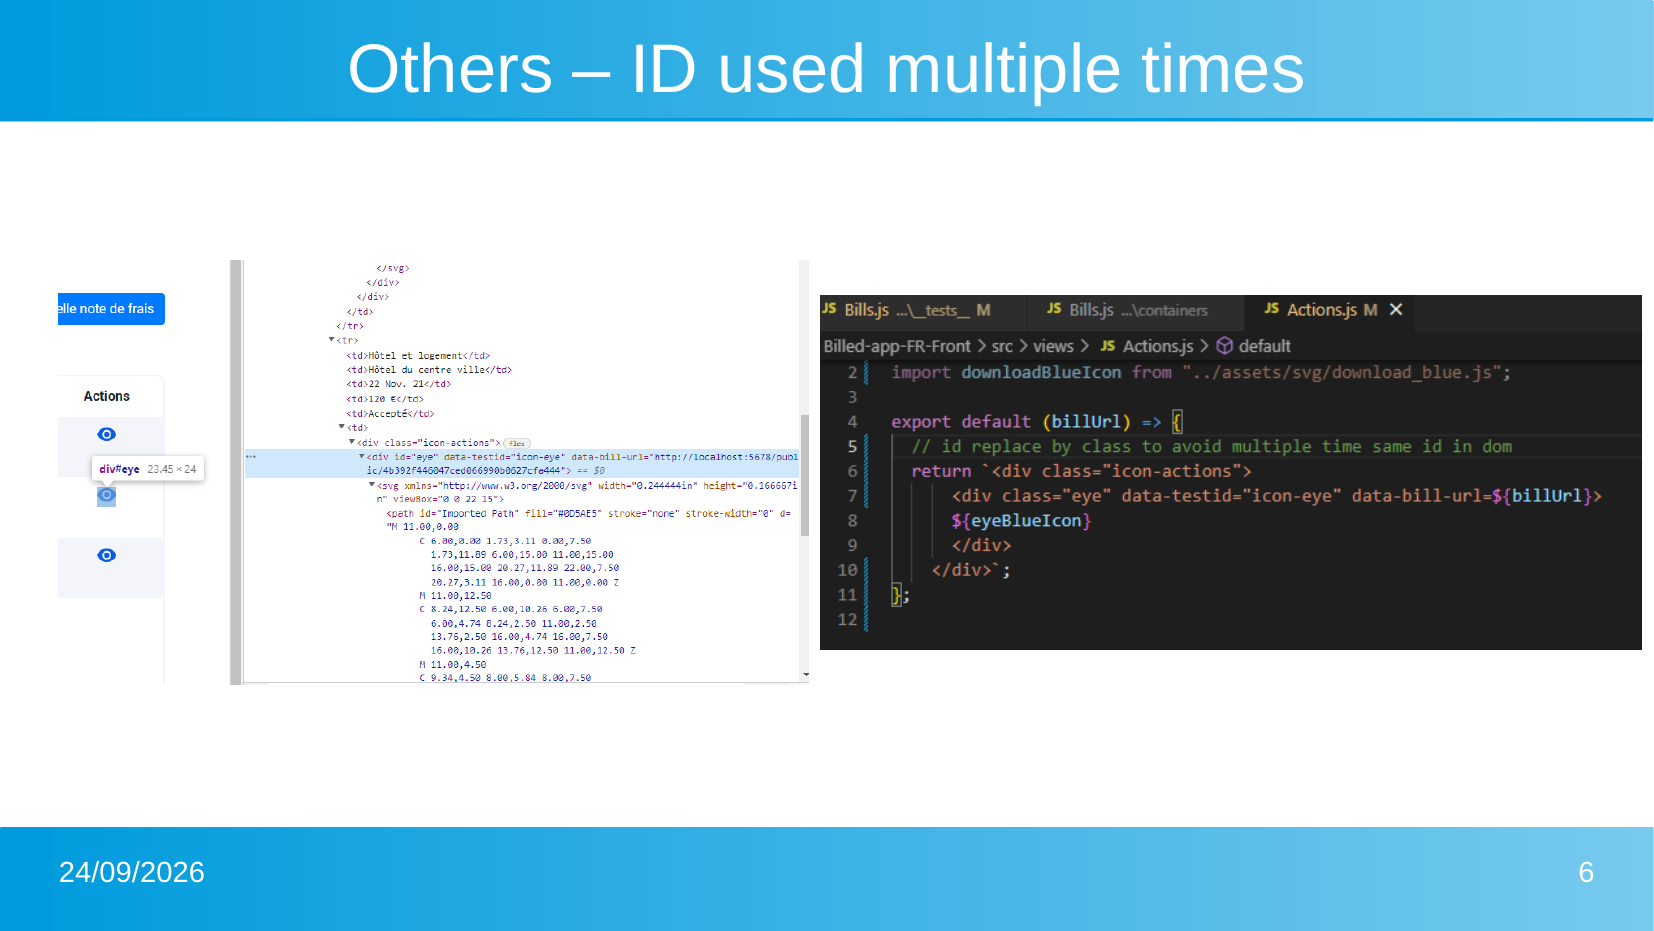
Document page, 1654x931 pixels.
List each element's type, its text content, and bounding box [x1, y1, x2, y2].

picture [820, 295, 1642, 650]
title Others – ID used multiple times [59, 29, 1595, 108]
picture [58, 260, 809, 685]
